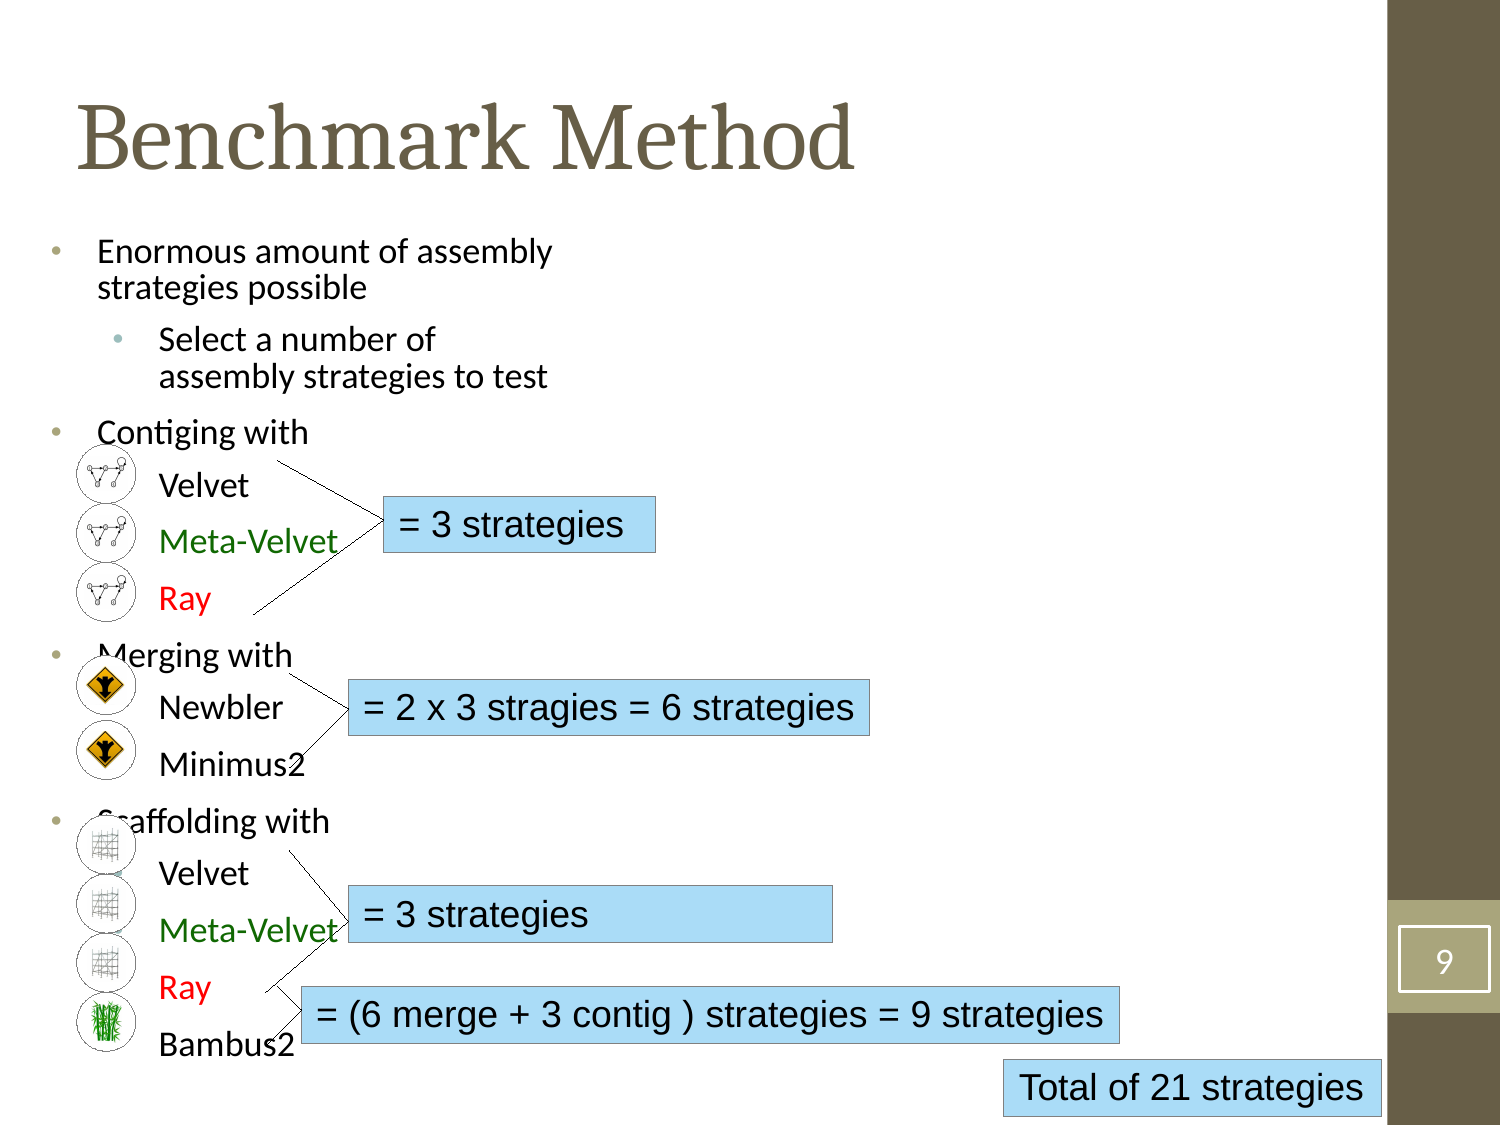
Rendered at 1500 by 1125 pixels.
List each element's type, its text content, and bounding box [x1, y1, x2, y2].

picture [87, 825, 126, 864]
text_box [76, 814, 136, 1052]
text_box [76, 444, 136, 622]
title Benchmark Method [75, 82, 1326, 195]
picture [84, 515, 128, 550]
list Enormous amount of assembly strategies possible Select a number of assembly strategies to test Contiging with Velvet Meta-Velvet Ray Merging with Newbler Minimus2 Scaffolding with Velvet Meta-Velvet Ray Bambus2 [35, 236, 579, 1075]
text_box [76, 720, 136, 780]
text_box = 2 x 3 stragies = 6 strategies [579, 679, 870, 736]
picture [84, 666, 127, 705]
text_box = 3 strategies [579, 496, 656, 553]
text_box [76, 655, 136, 715]
picture [84, 456, 128, 491]
picture [91, 1000, 122, 1043]
picture [87, 884, 126, 923]
picture [87, 943, 126, 982]
text_box = 3 strategies [579, 885, 833, 943]
picture [84, 731, 127, 770]
text_box Total of 21 strategies [1003, 1059, 1382, 1117]
text_box = (6 merge + 3 contig ) strategies = 9 strategies [579, 986, 1120, 1044]
picture [84, 574, 128, 609]
